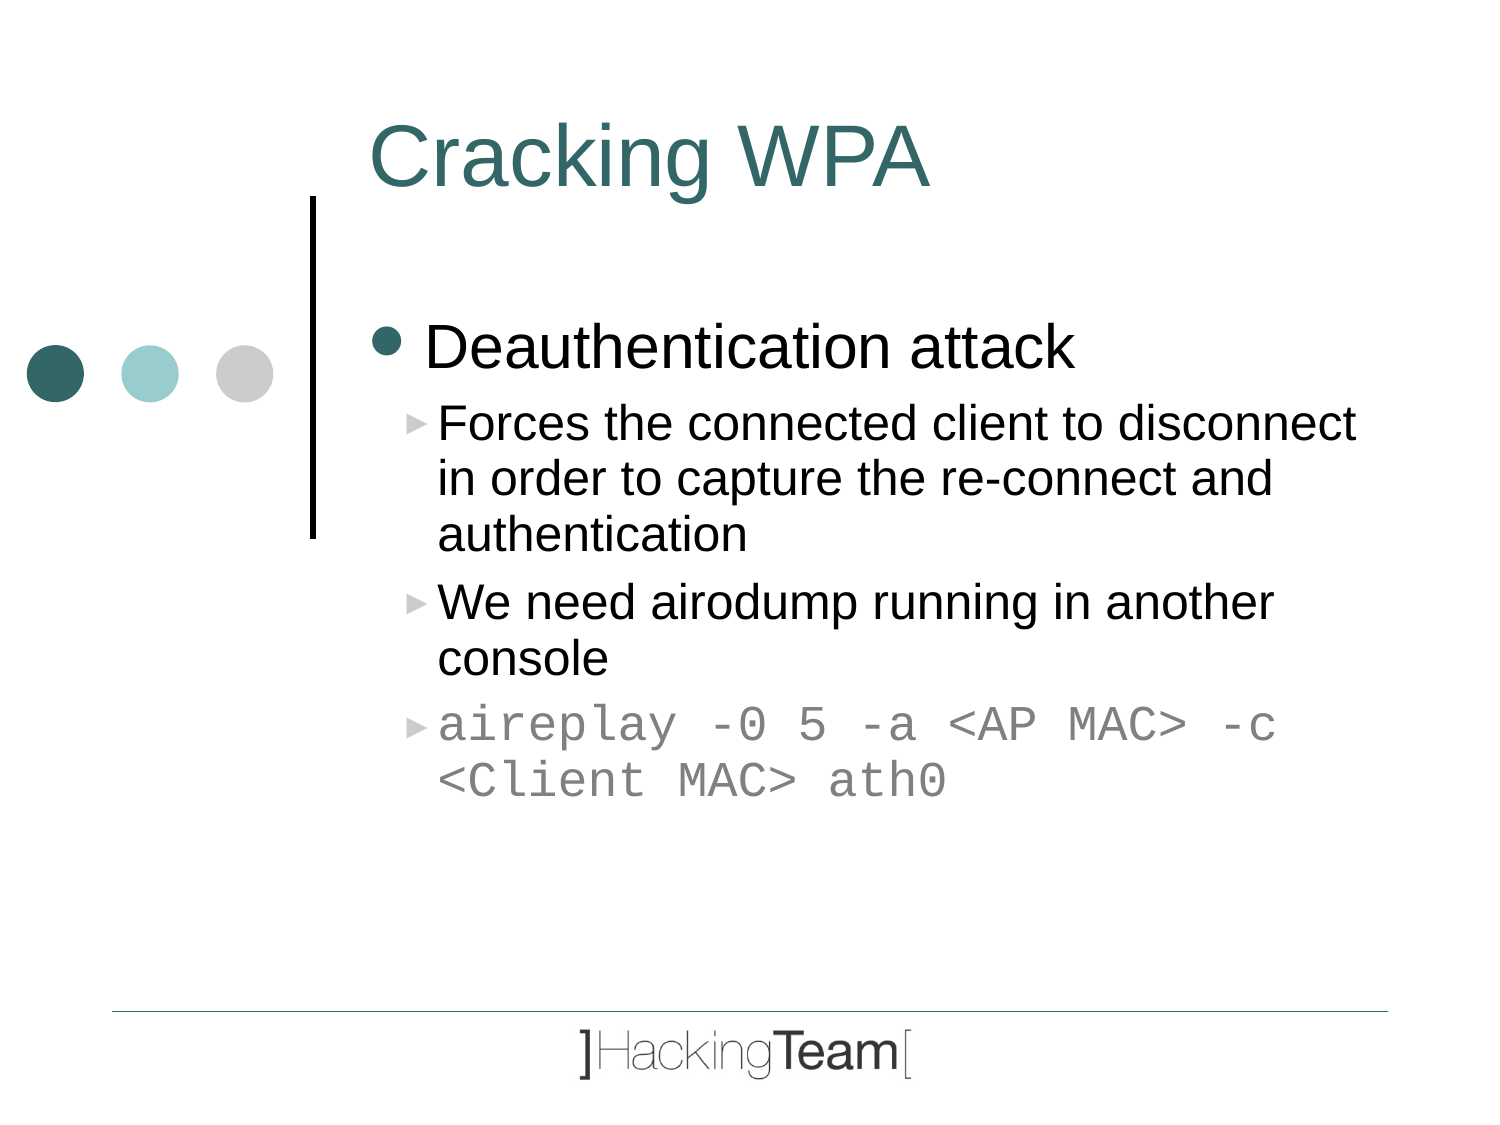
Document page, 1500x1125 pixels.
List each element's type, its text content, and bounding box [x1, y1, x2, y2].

picture [574, 1041, 916, 1084]
list Deauthentication attack Forces the connected client to disconnect in order to capture the re-connect and authentication We need airodump running in another console aireplay -0 5 -a <AP MAC> -c <Client MAC> ath0 [249, 312, 1401, 1041]
title Cracking WPA [249, 38, 1401, 275]
